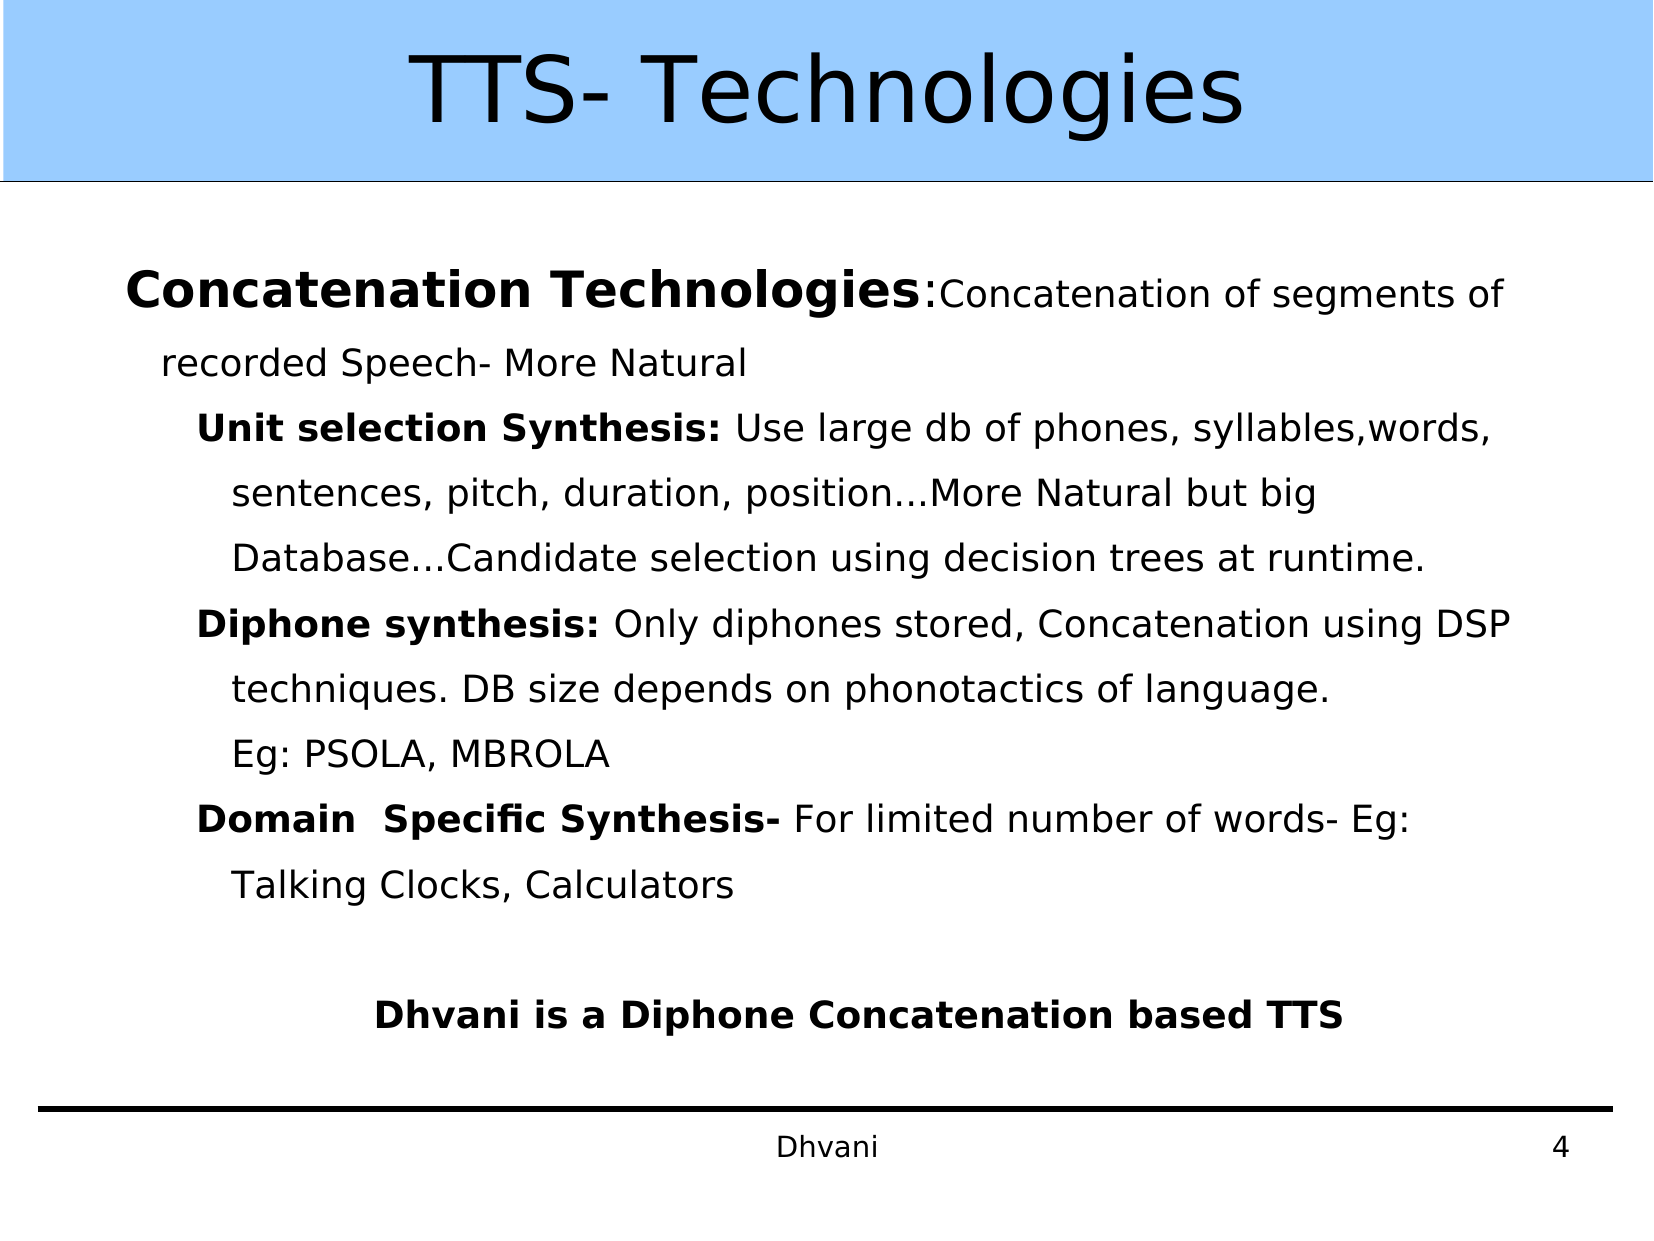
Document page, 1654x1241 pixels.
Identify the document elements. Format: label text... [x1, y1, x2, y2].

text_box Concatenation Technologies:Concatenation of segments of recorded Speech- More Natural Unit selection Synthesis: Use large db of phones, syllables,words, sentences, pitch, duration, position...More Natural but big Database...Candidate selection using decision trees at runtime. Diphone synthesis: Only diphones stored, Concatenation using DSP techniques. DB size depends on phonotactics of language. Eg: PSOLA, MBROLA Domain Specific Synthesis- For limited number of words- Eg: Talking Clocks, Calculators Dhvani is a Diphone Concatenation based TTS [75, 225, 1538, 1082]
title TTS- Technologies [3, 0, 1653, 181]
